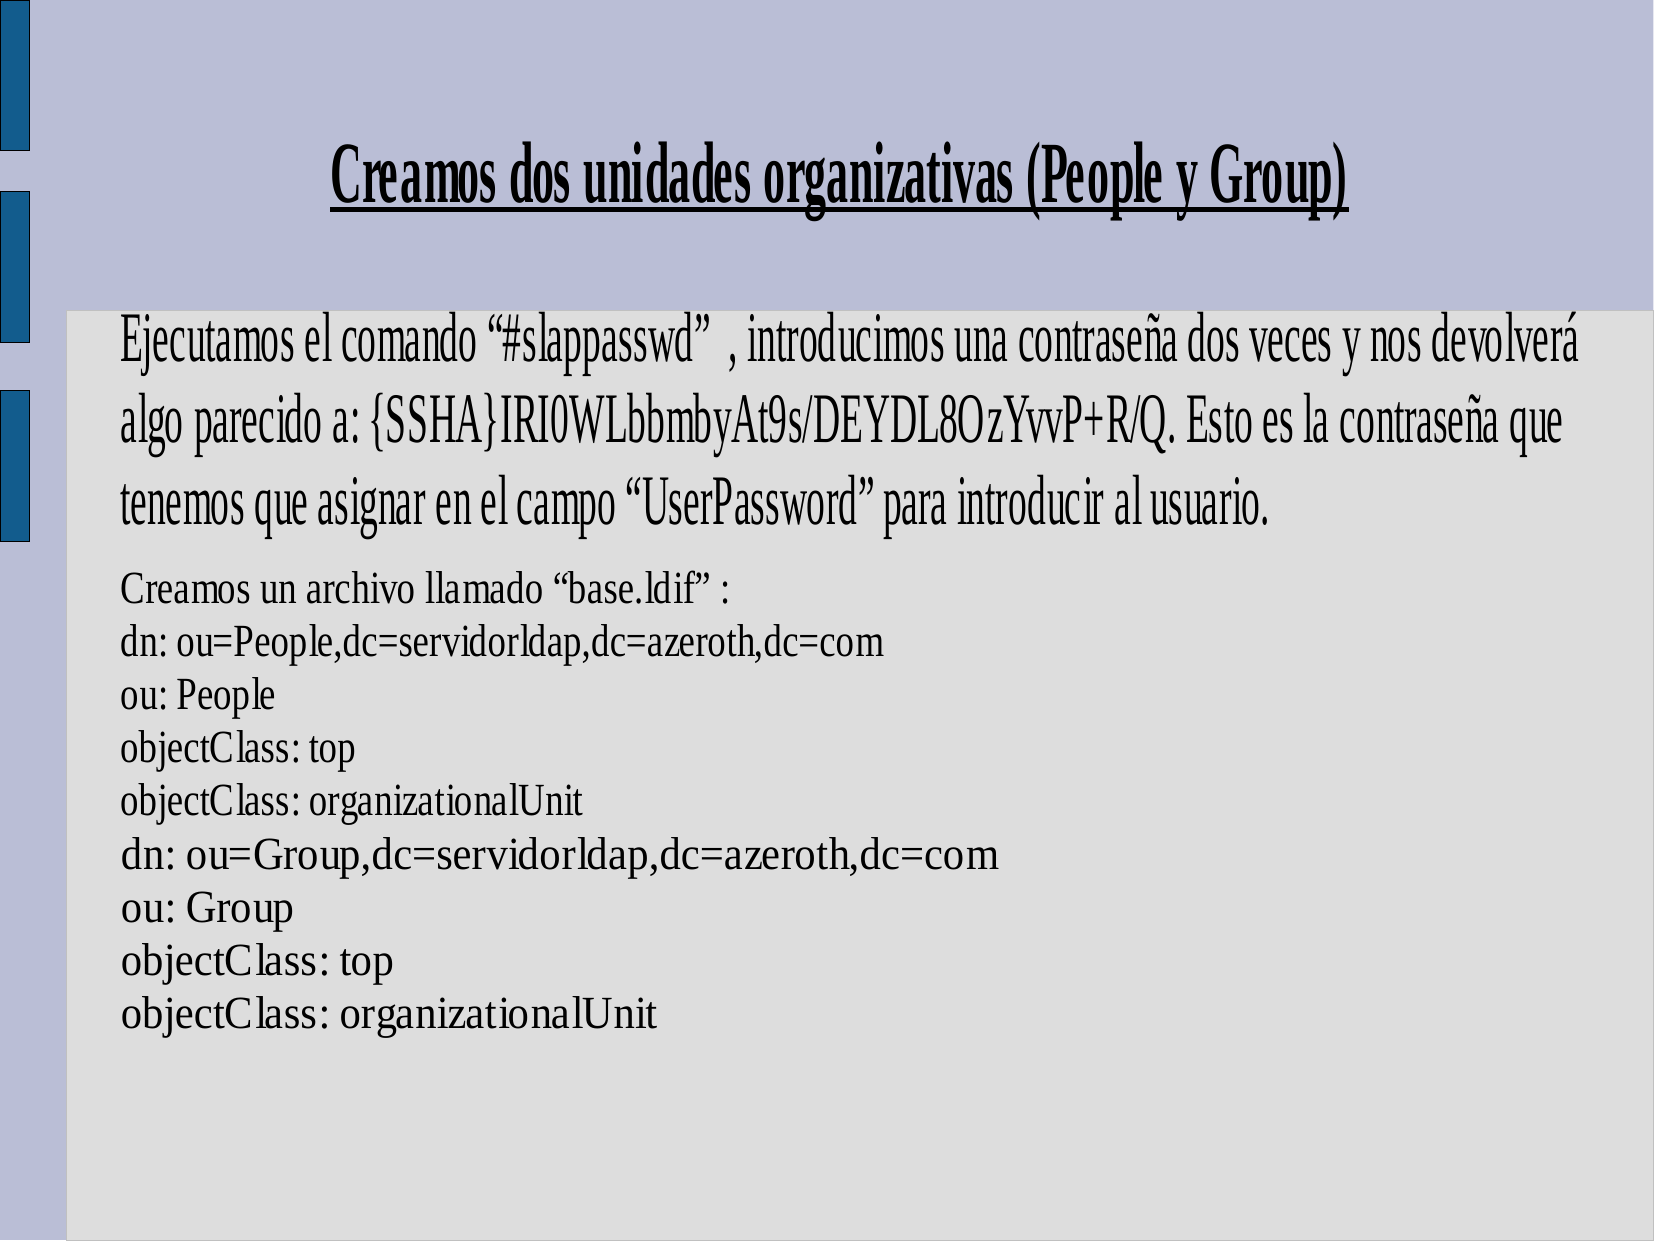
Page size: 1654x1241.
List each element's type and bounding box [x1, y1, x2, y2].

chart [118, 120, 1654, 1152]
